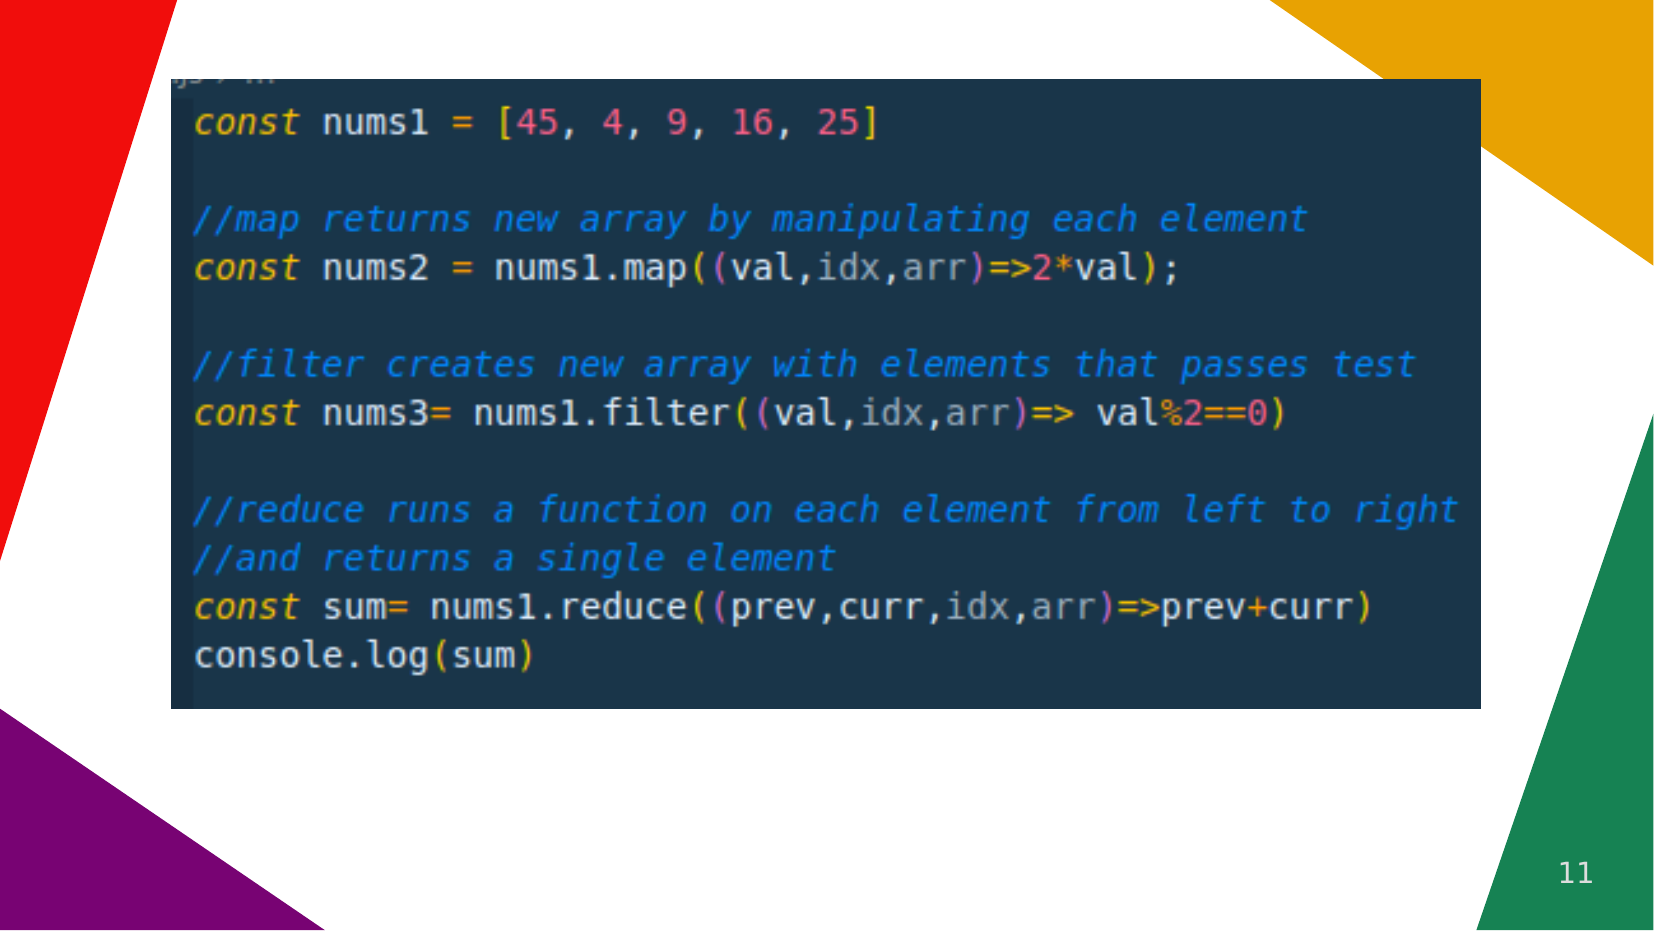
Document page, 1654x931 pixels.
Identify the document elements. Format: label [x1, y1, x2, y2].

picture [171, 79, 1481, 709]
